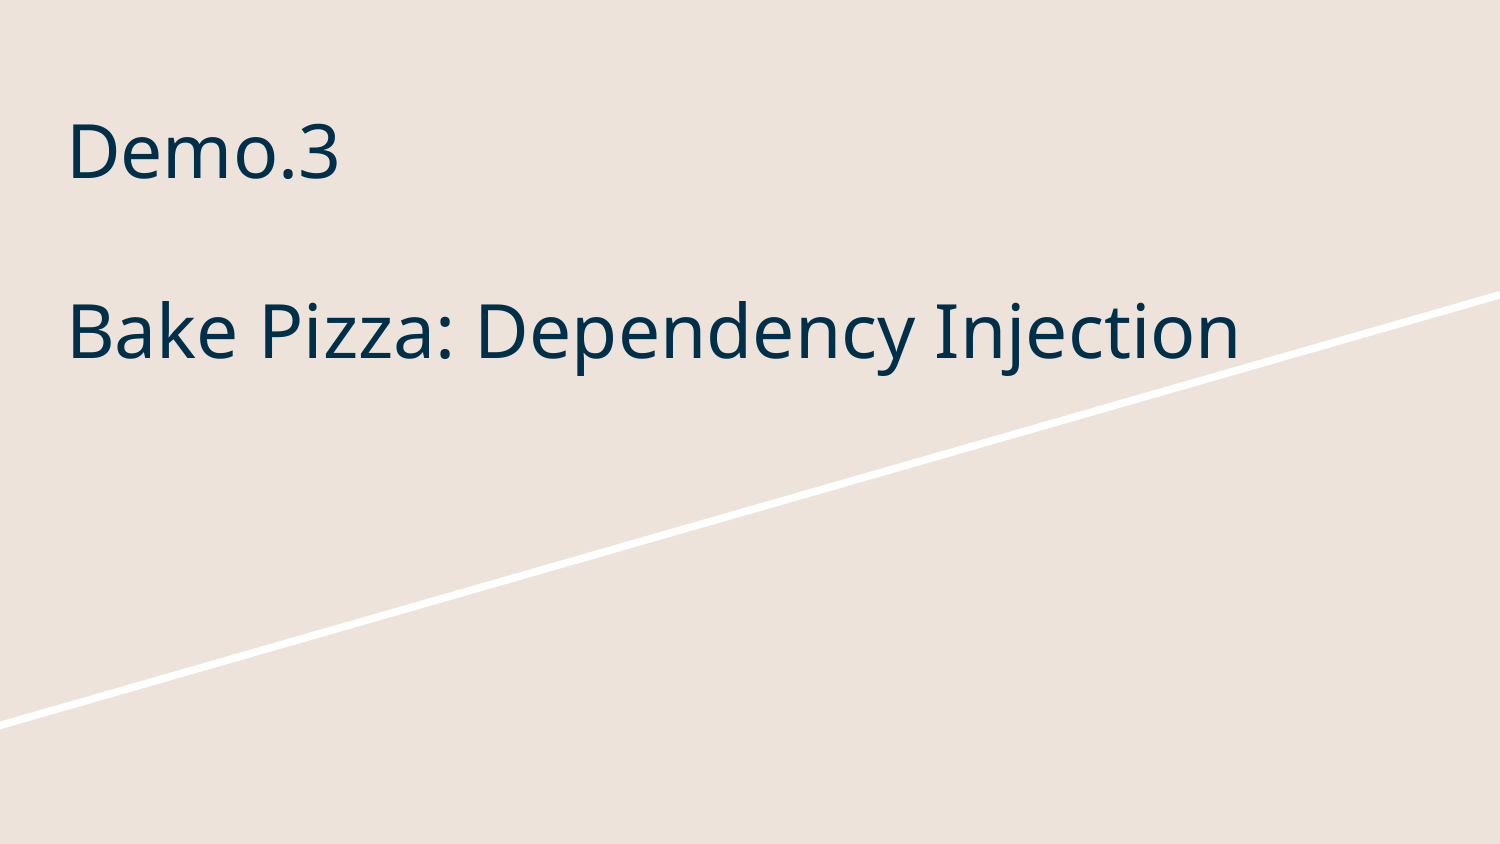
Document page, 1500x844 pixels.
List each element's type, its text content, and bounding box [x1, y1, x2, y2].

title Demo.3 Bake Pizza: Dependency Injection [51, 88, 1449, 472]
